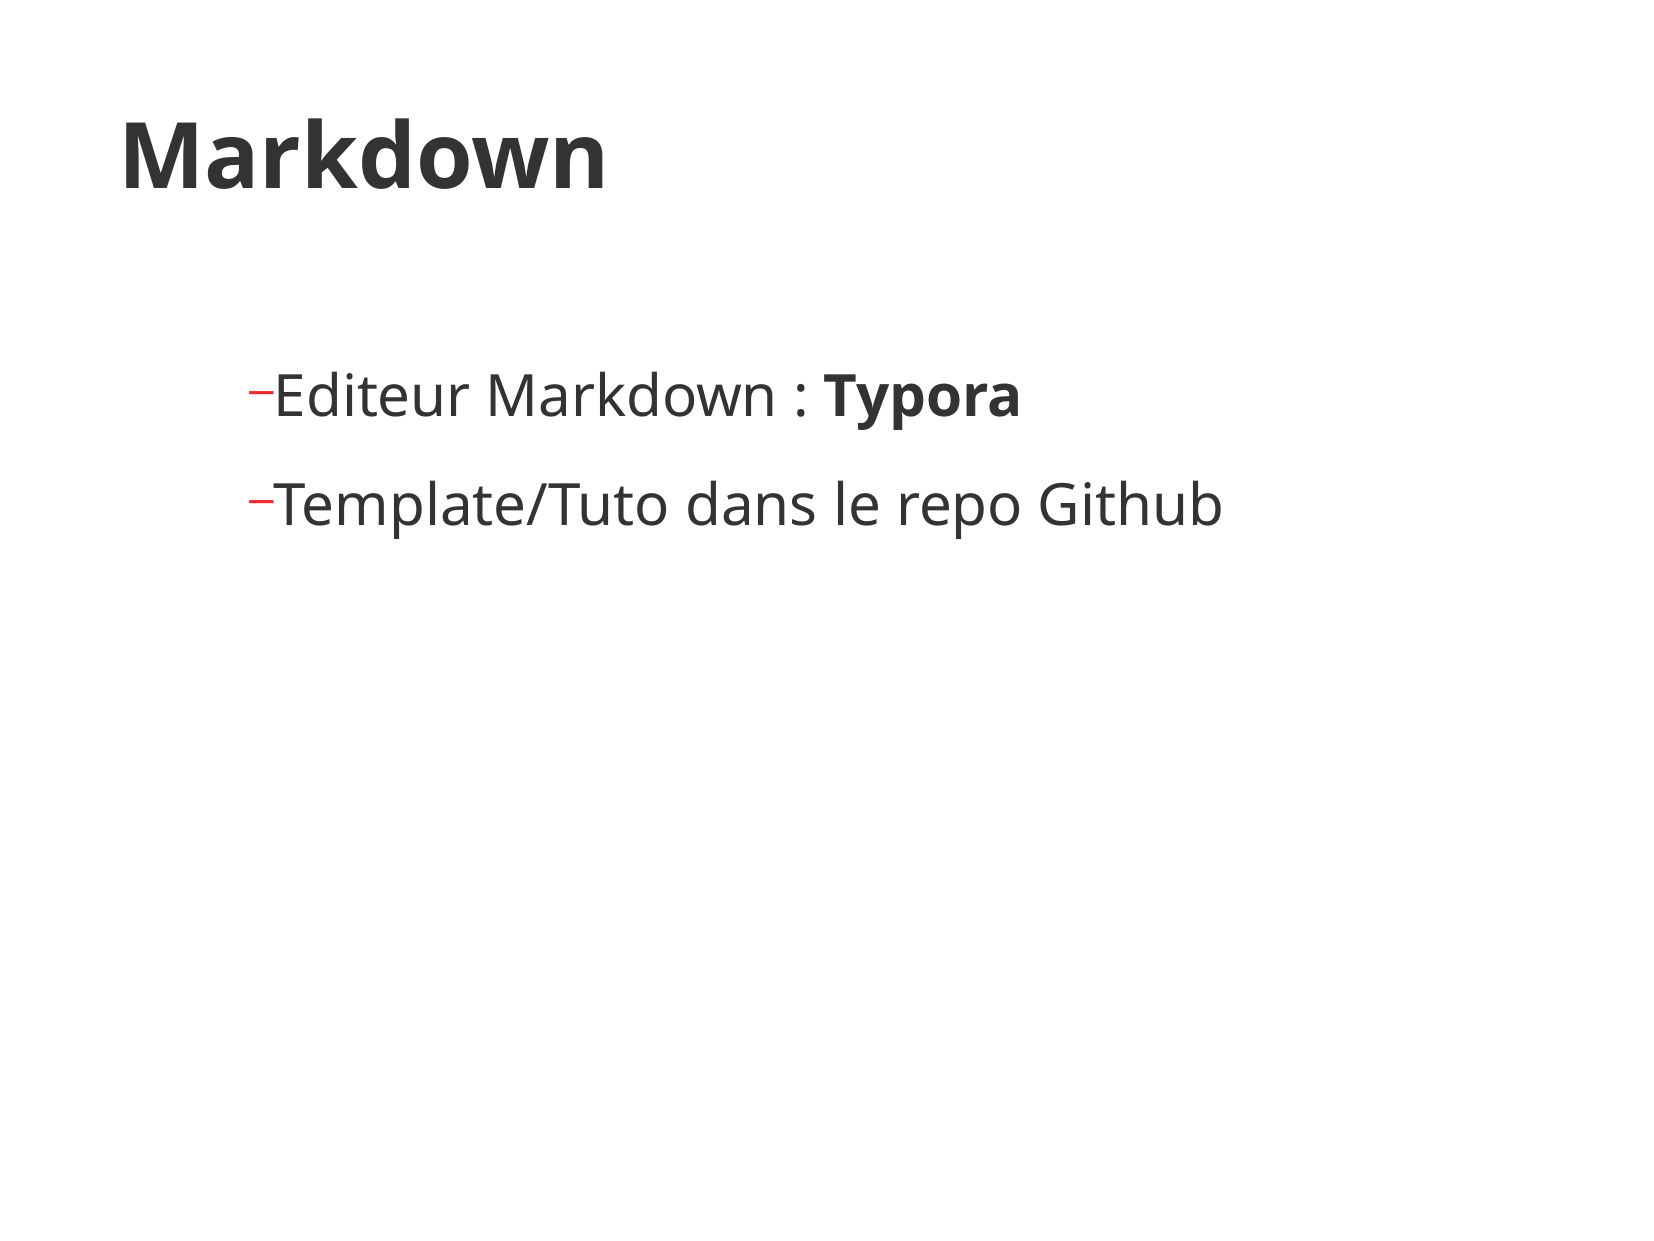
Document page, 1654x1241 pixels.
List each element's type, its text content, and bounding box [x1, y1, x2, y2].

list Editeur Markdown : Typora Template/Tuto dans le repo Github [118, 354, 1536, 1074]
title Markdown [118, 49, 1571, 257]
